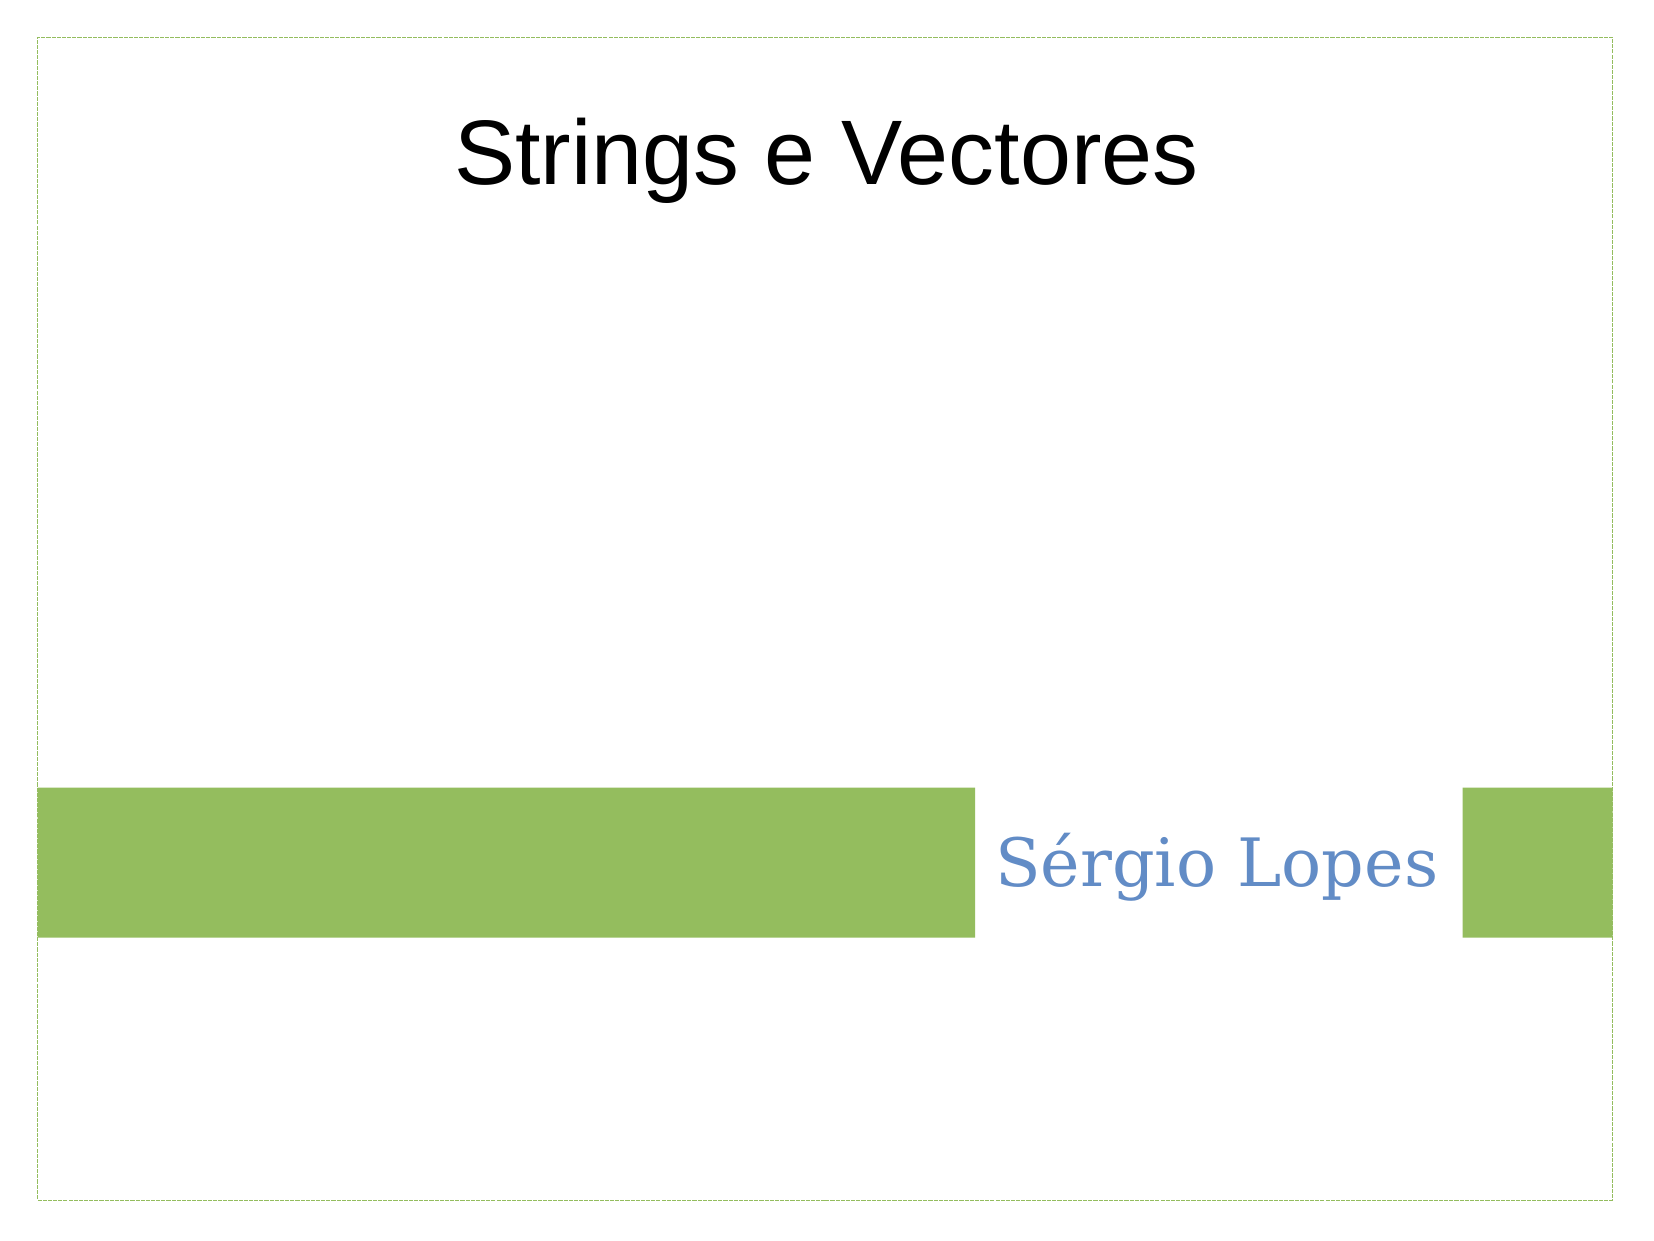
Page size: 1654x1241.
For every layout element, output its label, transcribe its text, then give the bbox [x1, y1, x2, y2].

text_box [1462, 787, 1613, 938]
text_box [37, 787, 976, 938]
text_box Sérgio Lopes [980, 816, 1453, 910]
title Strings e Vectores [82, 49, 1571, 257]
